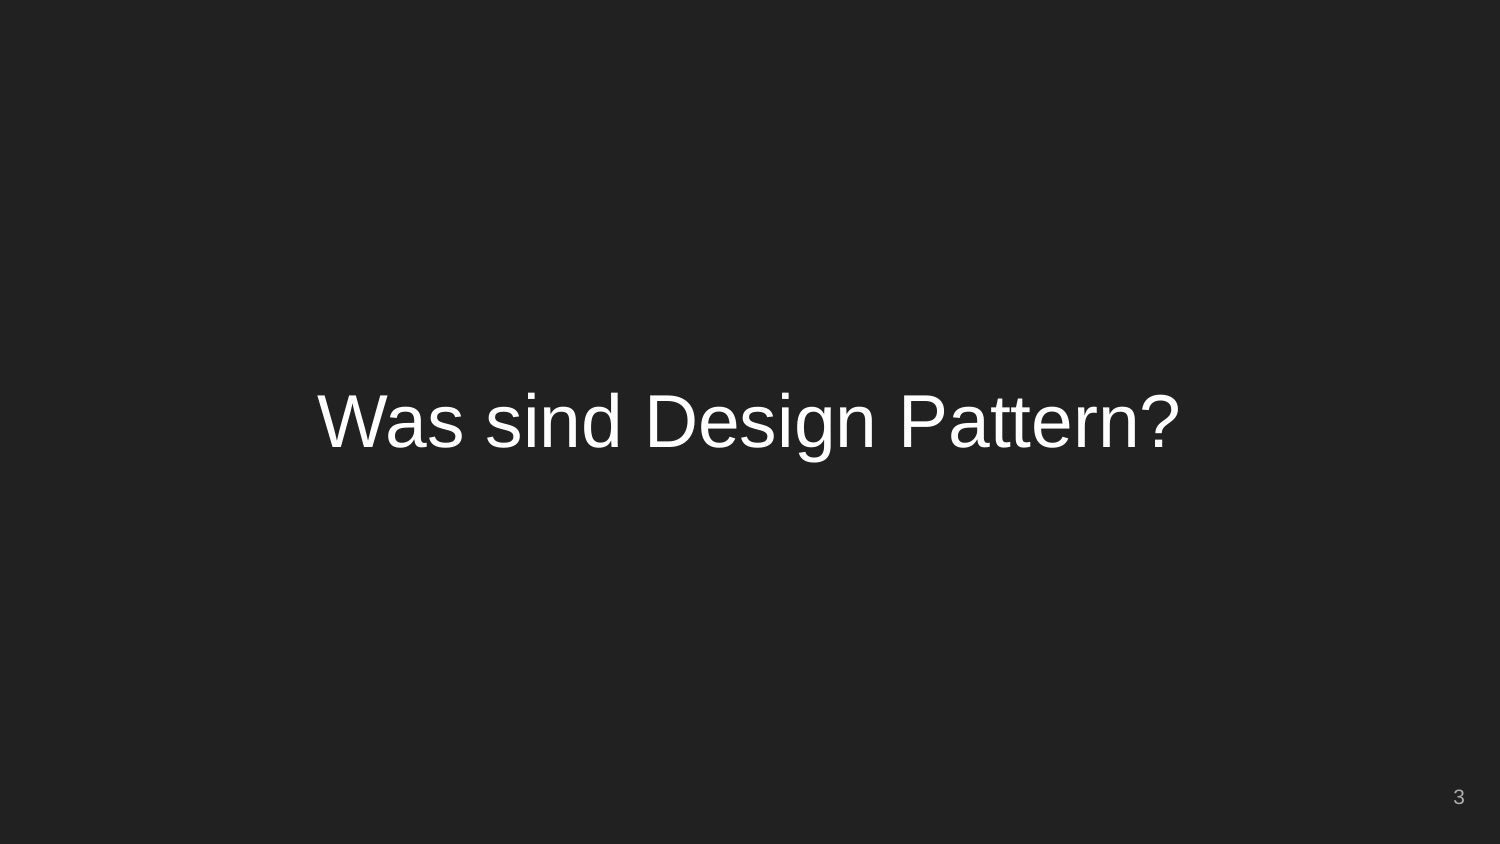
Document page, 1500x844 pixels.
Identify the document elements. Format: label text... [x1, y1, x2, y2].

slide_number <number> [1389, 764, 1480, 830]
title Was sind Design Pattern? [51, 352, 1449, 491]
